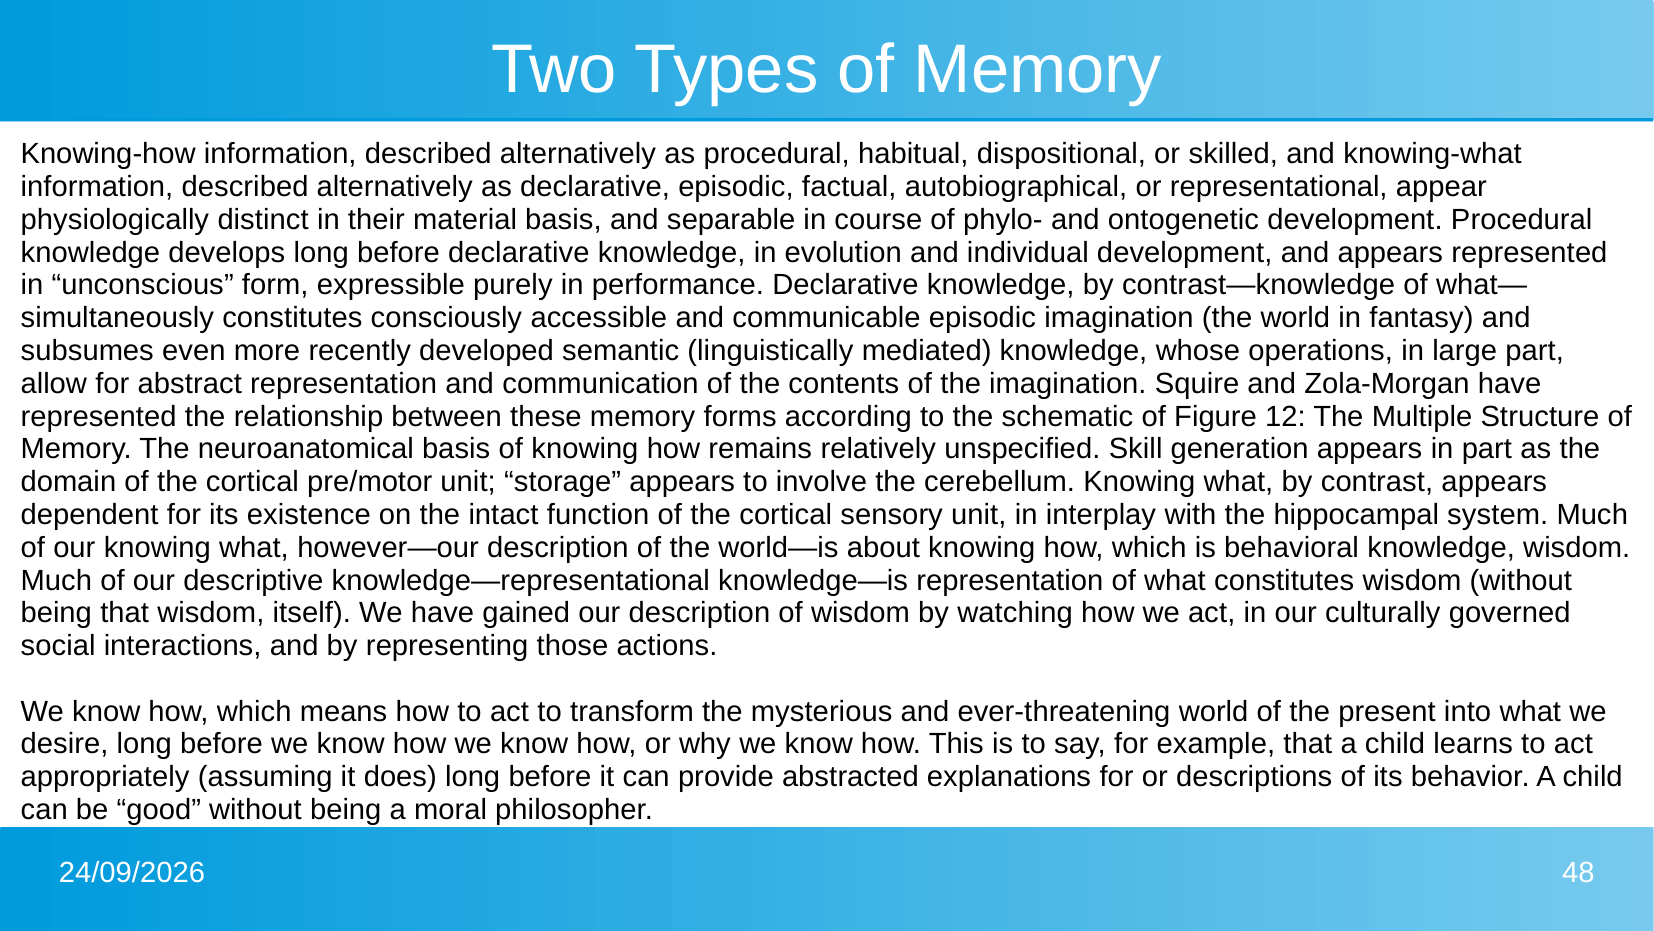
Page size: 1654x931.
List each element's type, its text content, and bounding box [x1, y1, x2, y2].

text_box Knowing-how information, described alternatively as procedural, habitual, dispositional, or skilled, and knowing-what information, described alternatively as declarative, episodic, factual, autobiographical, or representational, appear physiologically distinct in their material basis, and separable in course of phylo- and ontogenetic development. Procedural knowledge develops long before declarative knowledge, in evolution and individual development, and appears represented in “unconscious” form, expressible purely in performance. Declarative knowledge, by contrast—knowledge of what—simultaneously constitutes consciously accessible and communicable episodic imagination (the world in fantasy) and subsumes even more recently developed semantic (linguistically mediated) knowledge, whose operations, in large part, allow for abstract representation and communication of the contents of the imagination. Squire and Zola-Morgan have represented the relationship between these memory forms according to the schematic of Figure 12: The Multiple Structure of Memory. The neuroanatomical basis of knowing how remains relatively unspecified. Skill generation appears in part as the domain of the cortical pre/motor unit; “storage” appears to involve the cerebellum. Knowing what, by contrast, appears dependent for its existence on the intact function of the cortical sensory unit, in interplay with the hippocampal system. Much of our knowing what, however—our description of the world—is about knowing how, which is behavioral knowledge, wisdom. Much of our descriptive knowledge—representational knowledge—is representation of what constitutes wisdom (without being that wisdom, itself). We have gained our description of wisdom by watching how we act, in our culturally governed social interactions, and by representing those actions. We know how, which means how to act to transform the mysterious and ever-threatening world of the present into what we desire, long before we know how we know how, or why we know how. This is to say, for example, that a child learns to act appropriately (assuming it does) long before it can provide abstracted explanations for or descriptions of its behavior. A child can be “good” without being a moral philosopher. [5, 129, 1654, 829]
title Two Types of Memory [59, 29, 1595, 108]
